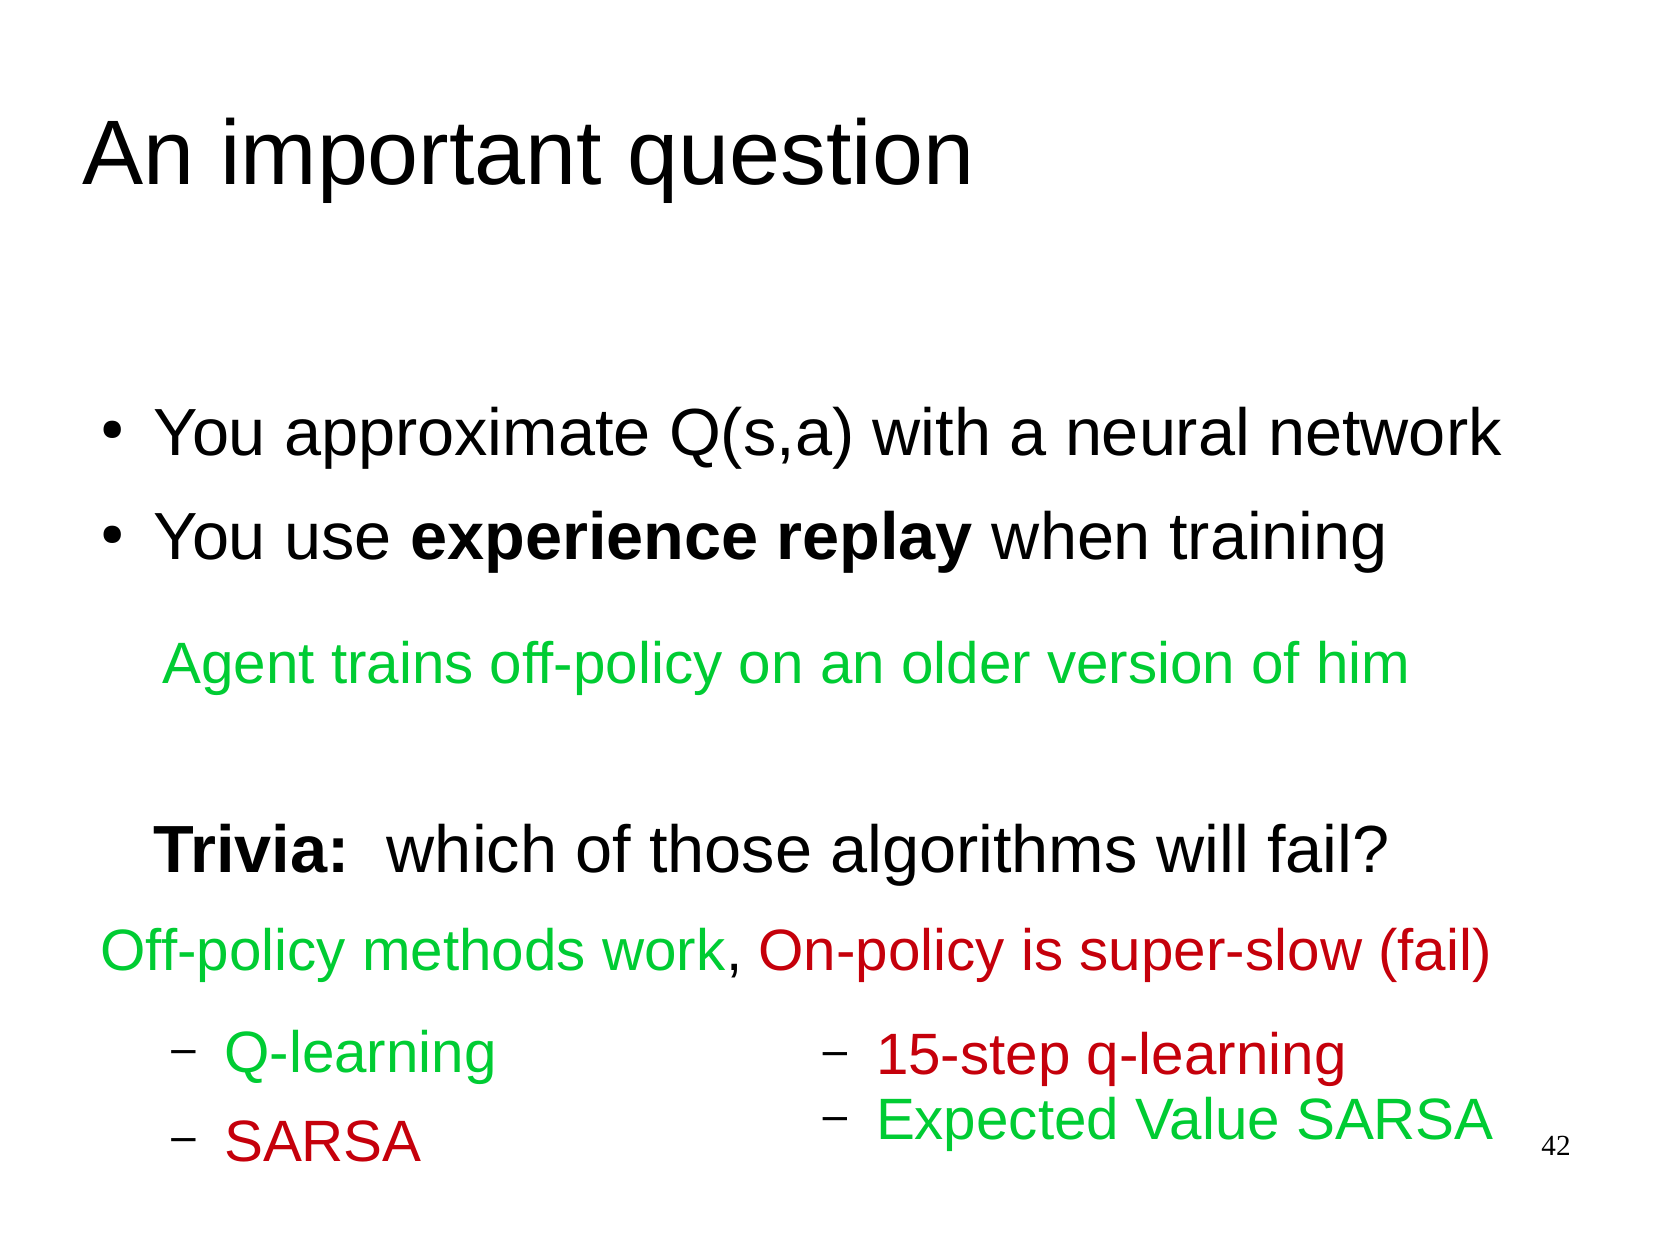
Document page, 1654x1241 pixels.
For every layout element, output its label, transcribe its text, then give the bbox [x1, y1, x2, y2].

title An important question [82, 49, 1571, 257]
list You approximate Q(s,a) with a neural network You use experience replay when training Trivia: which of those algorithms will fail? Q-learning SARSA [82, 711, 1571, 1014]
text_box Agent trains off-policy on an older version of him [20, 630, 1654, 711]
list You approximate Q(s,a) with a neural network You use experience replay when training Trivia: which of those algorithms will fail? Q-learning SARSA [82, 290, 1571, 630]
text_box Off-policy methods work, On-policy is super-slow (fail) [0, 910, 1543, 1241]
text_box 15-step q-learning Expected Value SARSA [1543, 1014, 1654, 1241]
